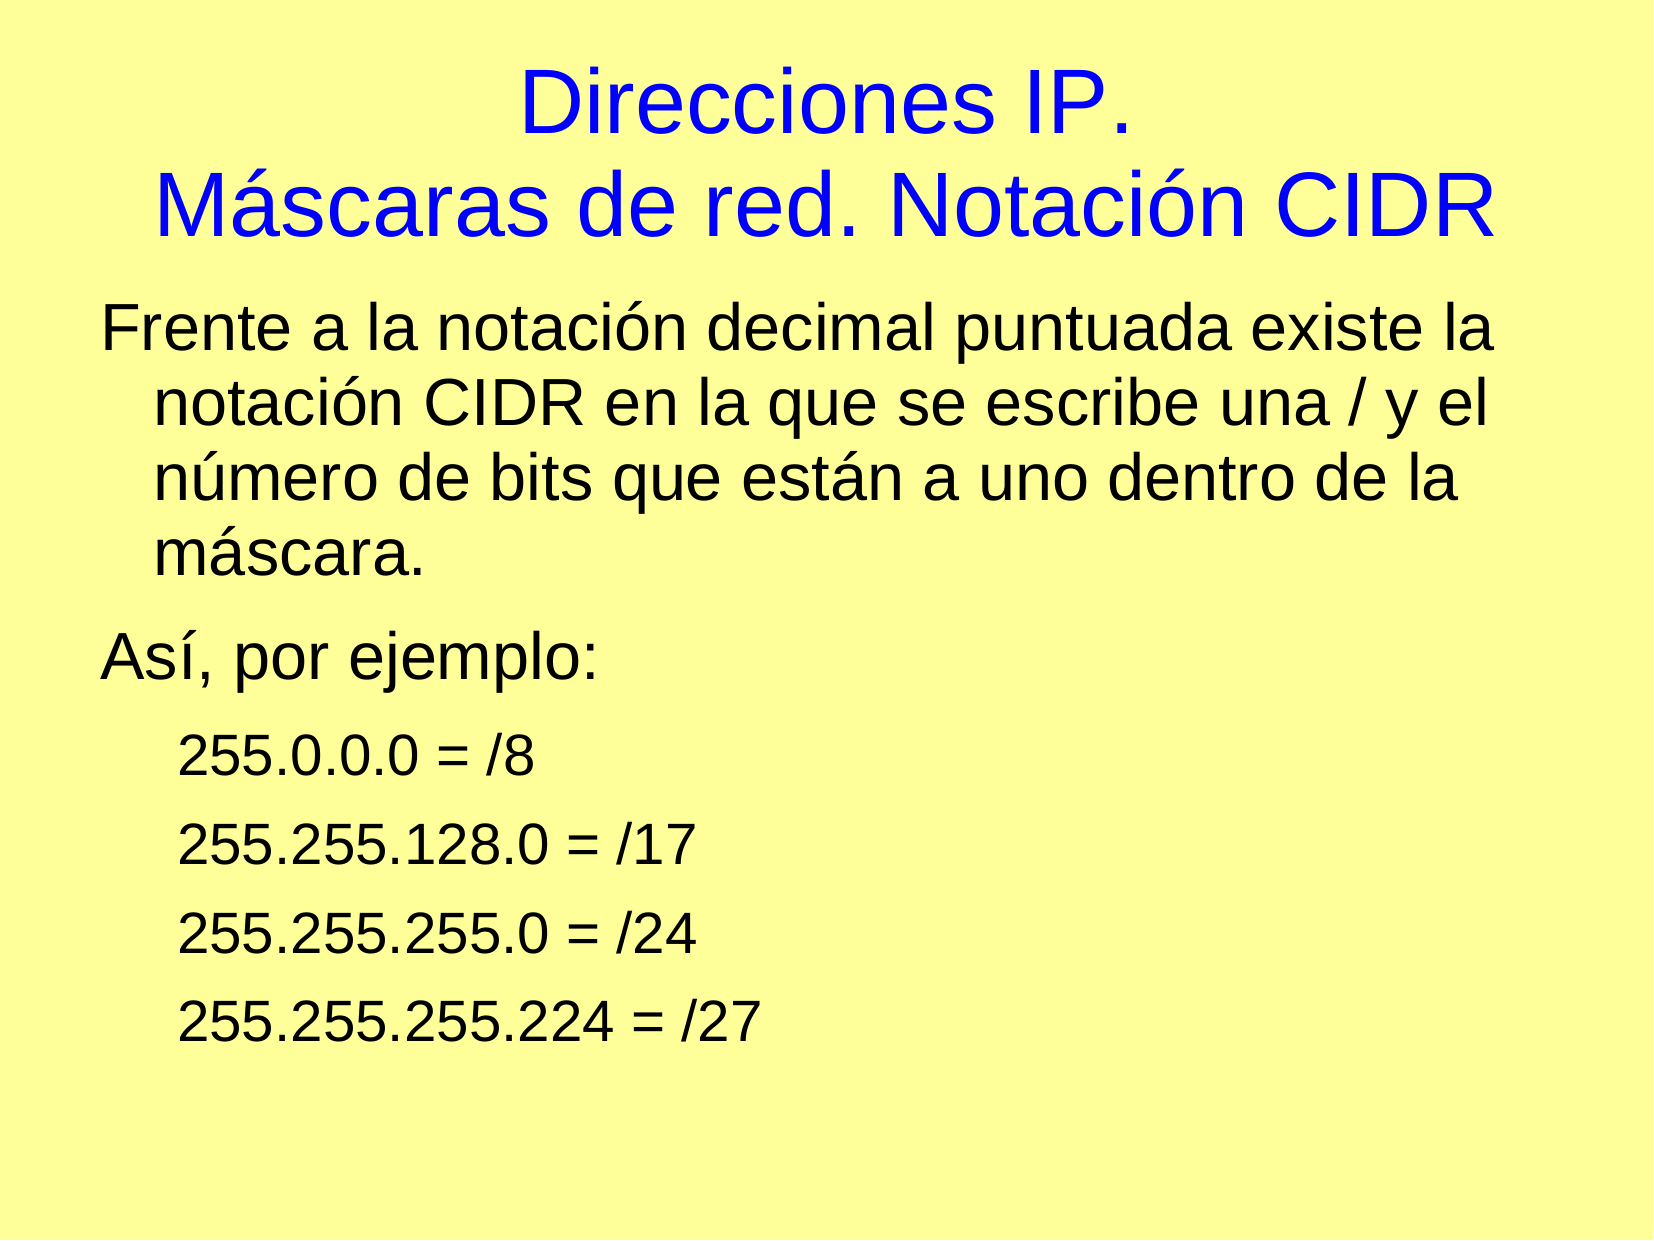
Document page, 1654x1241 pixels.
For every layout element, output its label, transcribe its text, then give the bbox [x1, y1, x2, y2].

list Frente a la notación decimal puntuada existe la notación CIDR en la que se escribe una / y el número de bits que están a uno dentro de la máscara. Así, por ejemplo: 255.0.0.0 = /8 255.255.128.0 = /17 255.255.255.0 = /24 255.255.255.224 = /27 [82, 290, 1571, 1094]
title Direcciones IP. Máscaras de red. Notación CIDR [82, 50, 1571, 256]
